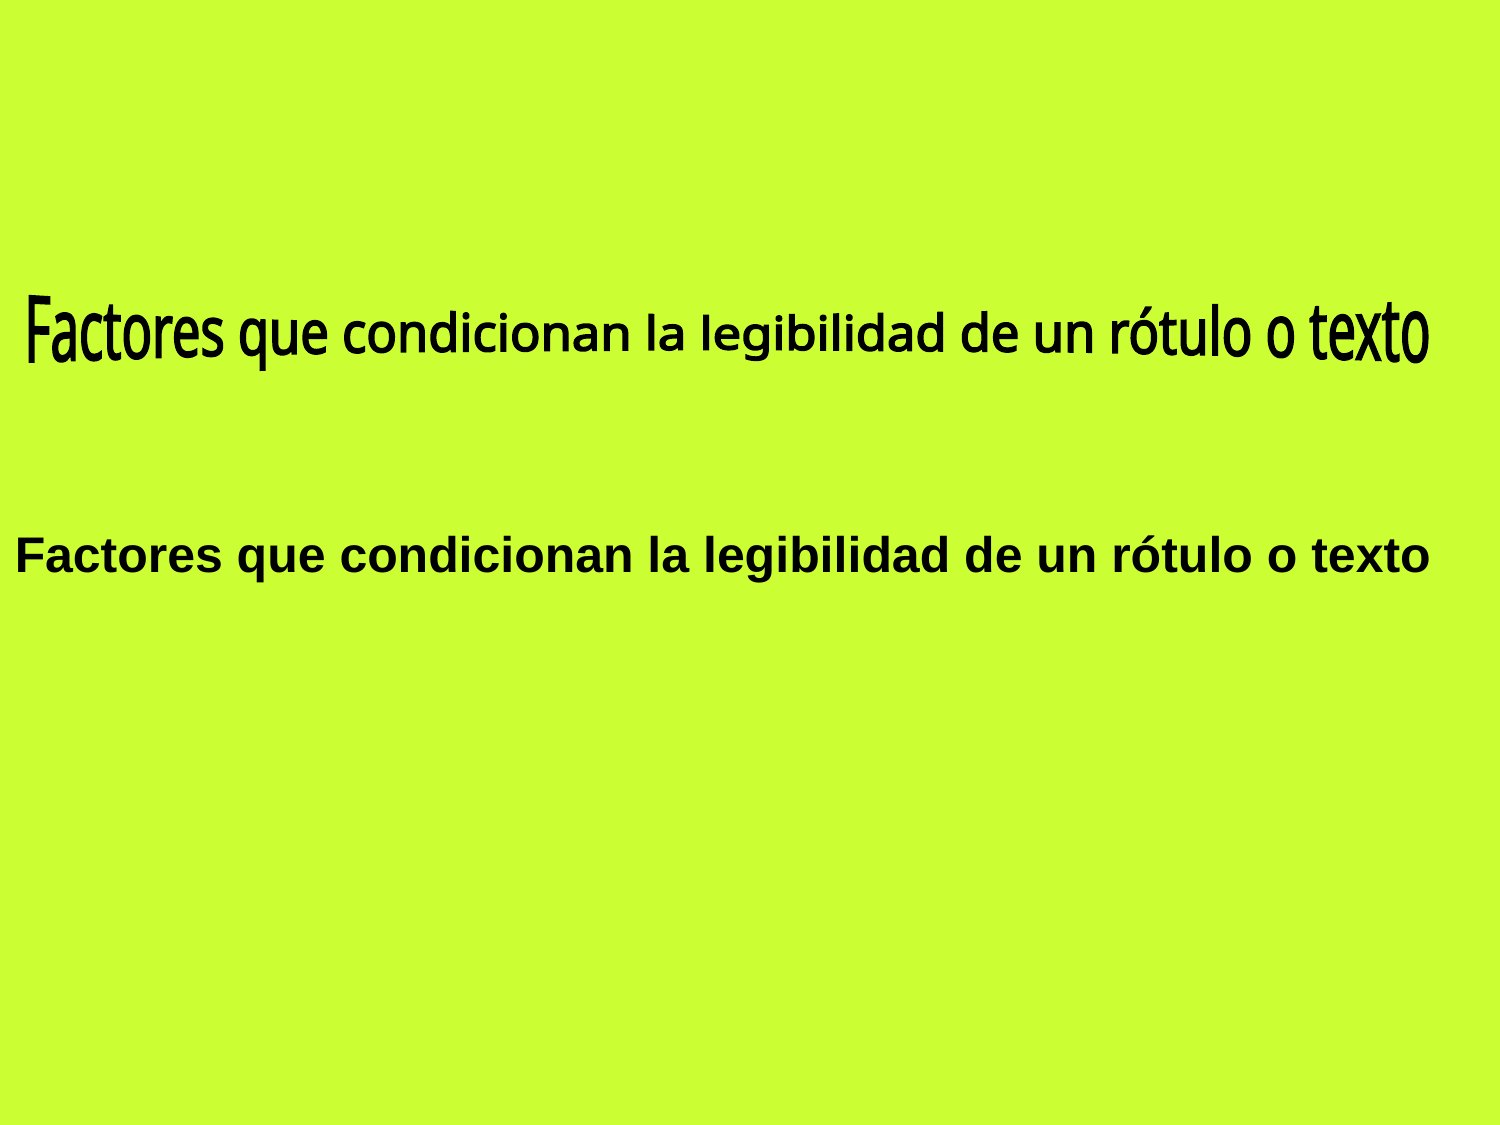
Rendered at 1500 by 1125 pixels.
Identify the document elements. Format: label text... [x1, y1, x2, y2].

text_box Factores que condicionan la legibilidad de un rótulo o texto [0, 515, 1500, 651]
text_box Factores que condicionan la legibilidad de un rótulo o texto [29, 295, 50, 363]
text_box Factores que condicionan la legibilidad de un rótulo o texto [1402, 311, 1428, 363]
text_box Factores que condicionan la legibilidad de un rótulo o texto [240, 319, 265, 371]
text_box Factores que condicionan la legibilidad de un rótulo o texto [1355, 313, 1381, 361]
